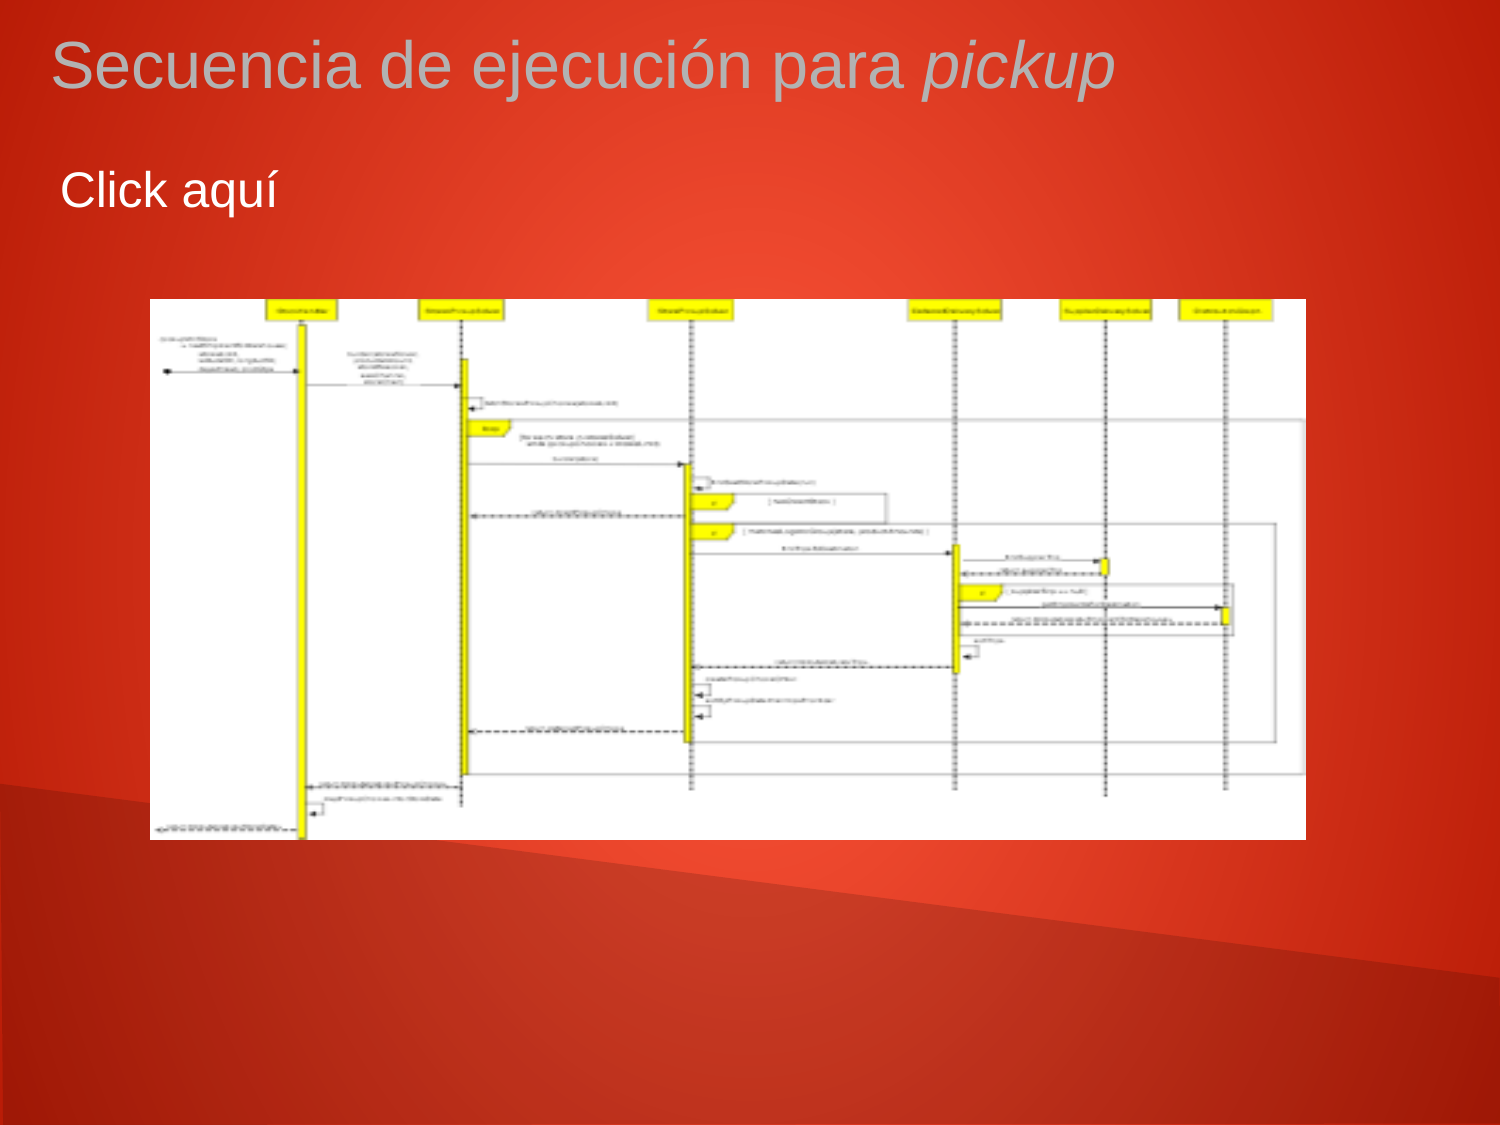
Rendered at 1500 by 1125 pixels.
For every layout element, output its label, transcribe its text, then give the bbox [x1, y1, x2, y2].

text_box Secuencia de ejecución para pickup [35, 11, 1386, 112]
text_box Click aquí [45, 154, 481, 226]
picture [150, 299, 1306, 841]
